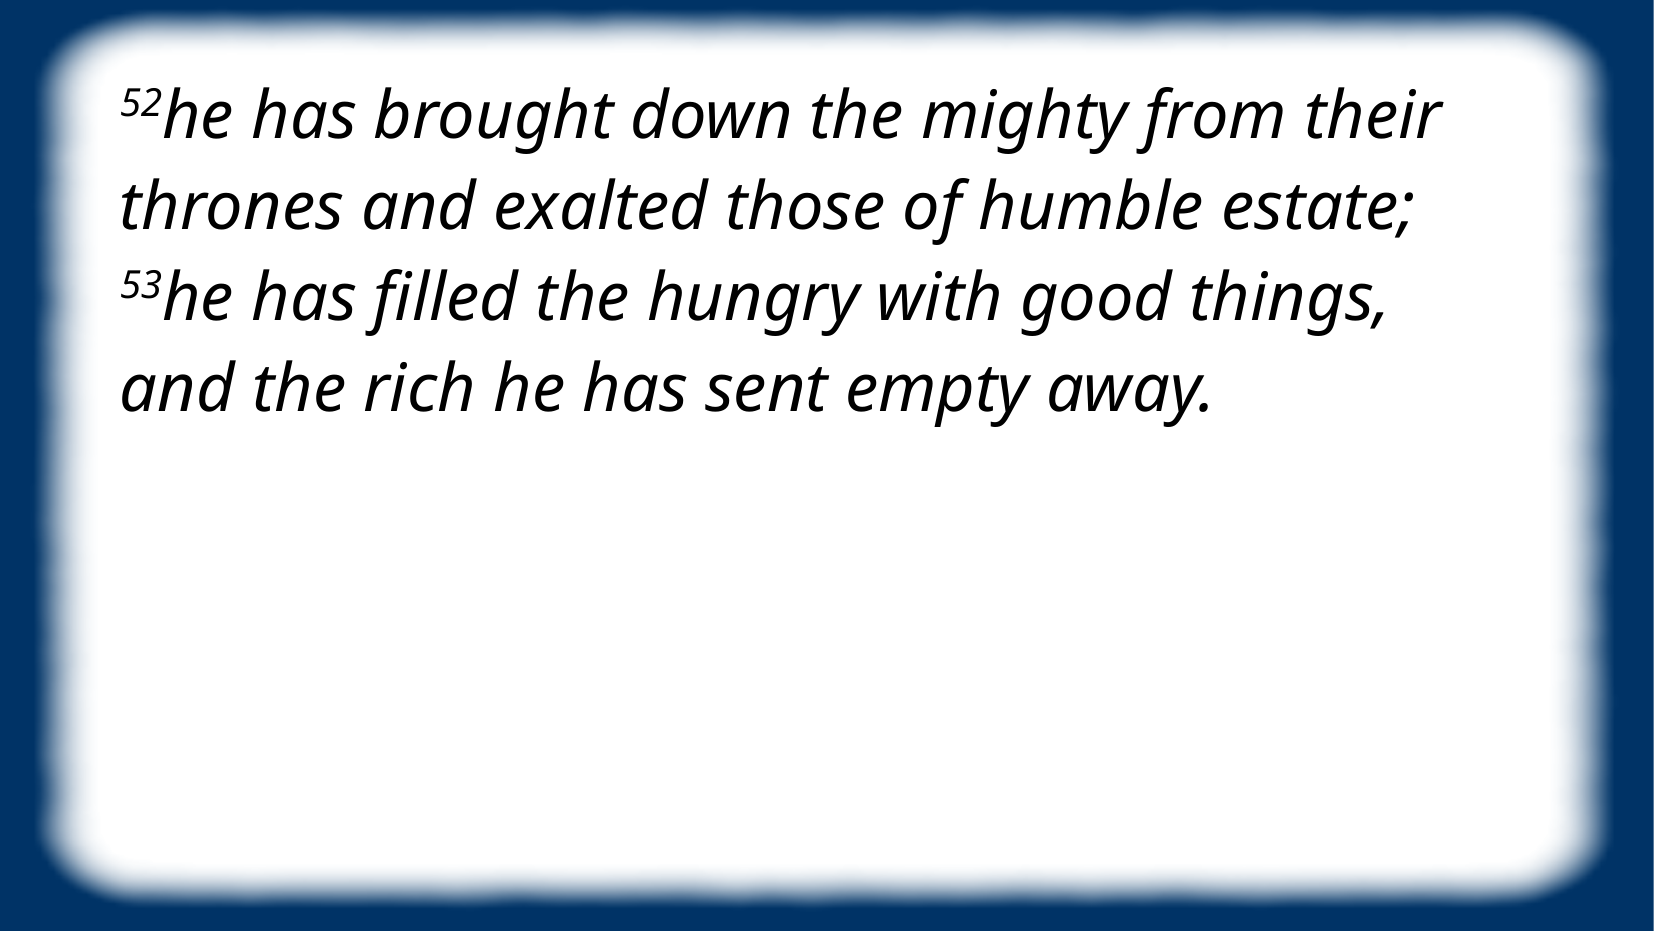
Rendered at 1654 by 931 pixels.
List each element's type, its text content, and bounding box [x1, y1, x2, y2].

picture [0, 0, 1654, 931]
text_box 52he has brought down the mighty from their thrones and exalted those of humble estate; 53he has filled the hungry with good things, and the rich he has sent empty away. [105, 60, 1546, 430]
